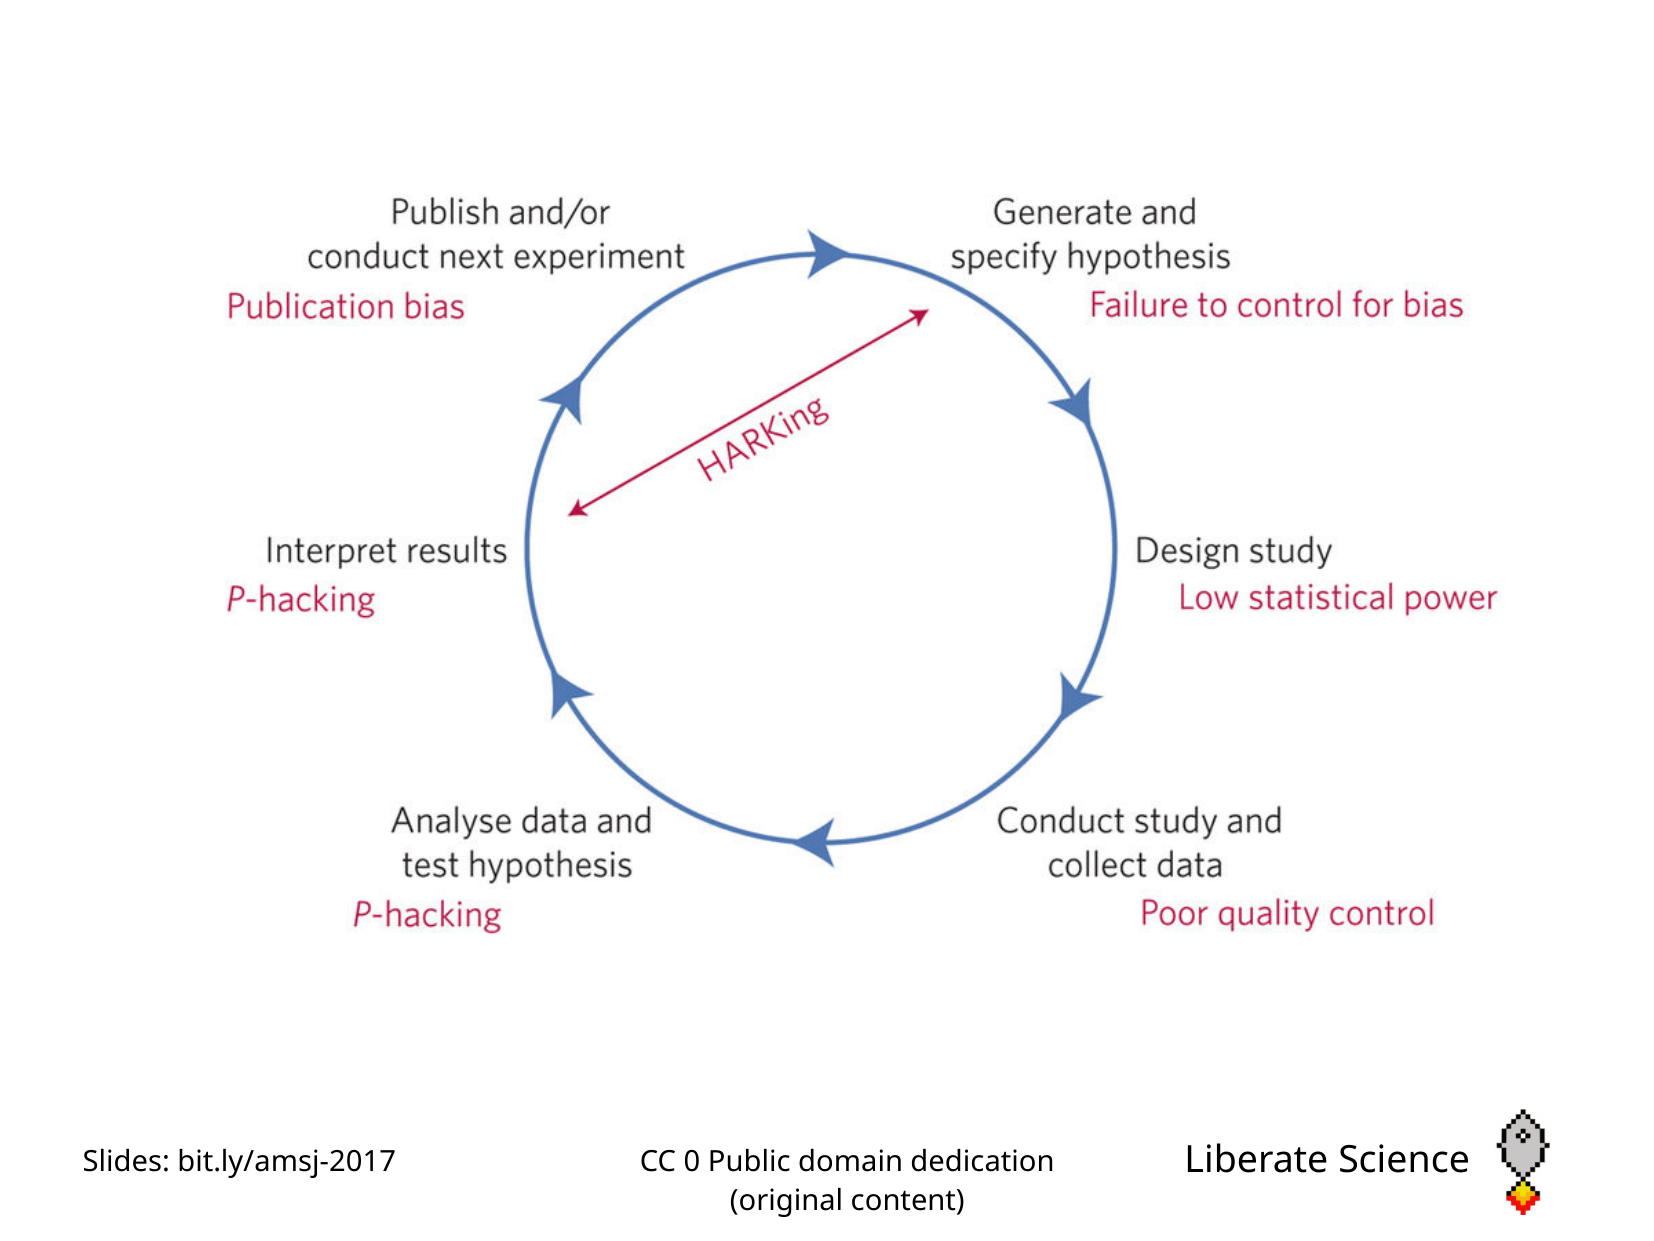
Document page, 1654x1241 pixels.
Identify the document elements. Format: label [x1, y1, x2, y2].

picture [225, 194, 1501, 936]
picture [1470, 1109, 1576, 1215]
